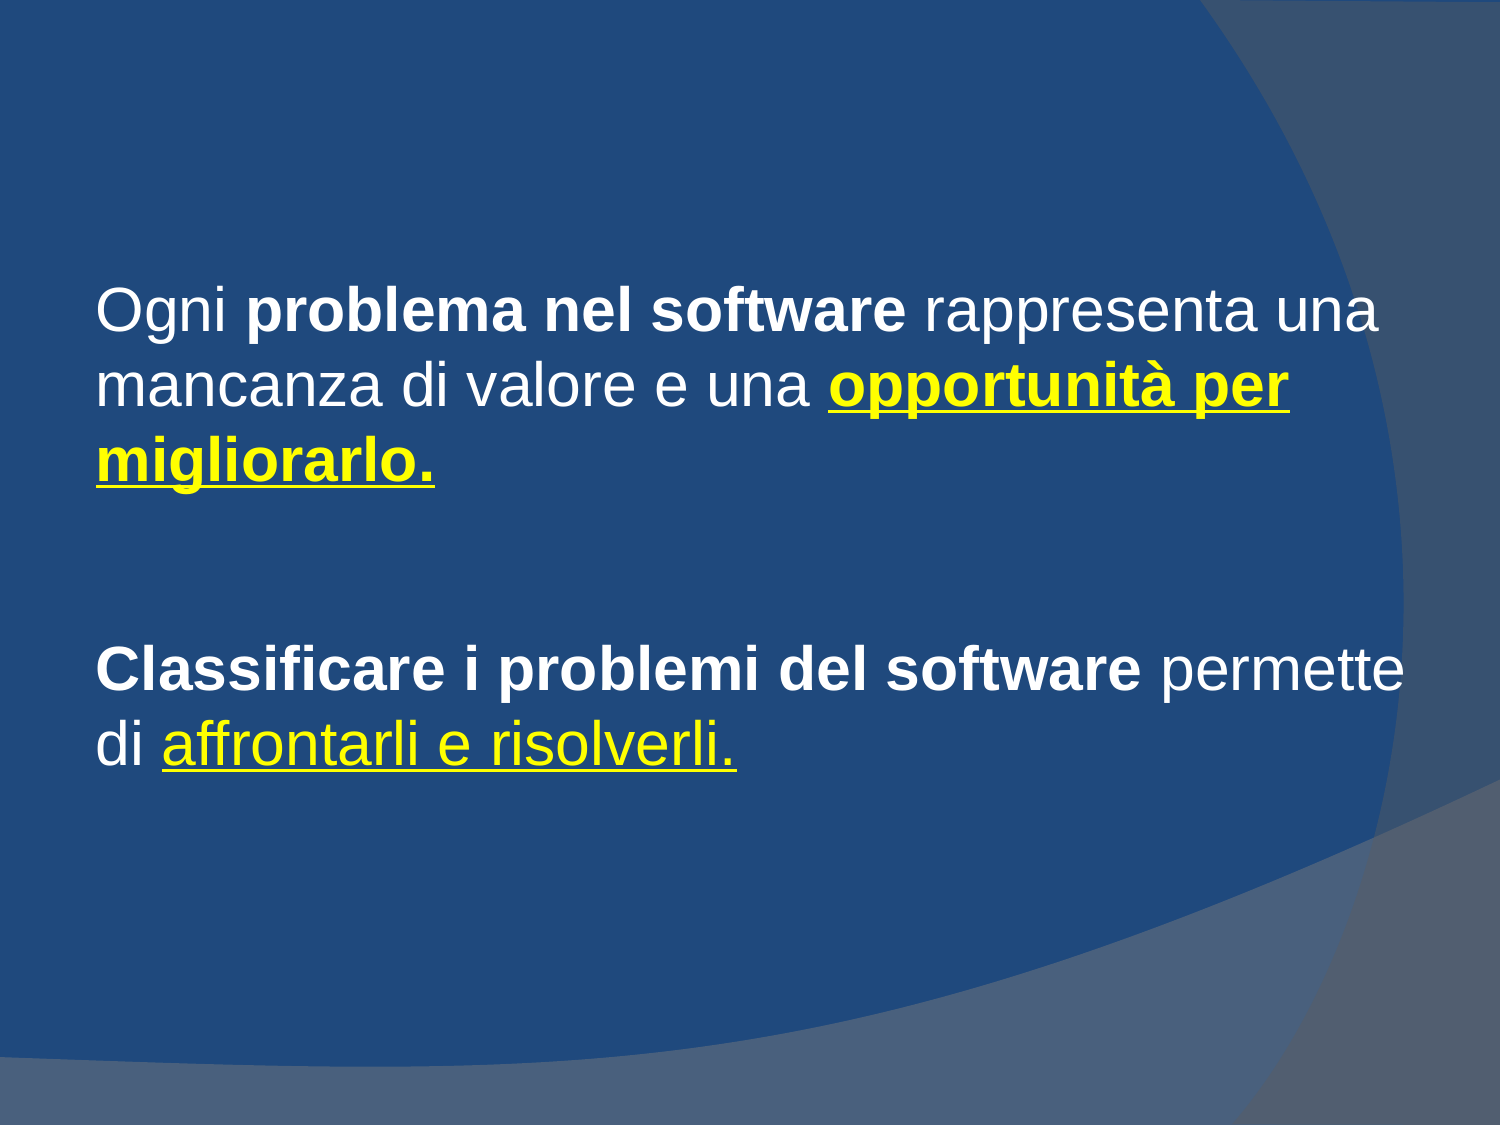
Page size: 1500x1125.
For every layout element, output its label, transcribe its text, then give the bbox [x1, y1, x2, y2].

list Ogni problema nel software rappresenta una mancanza di valore e una opportunità per migliorarlo. Classificare i problemi del software permette di affrontarli e risolverli. [75, 52, 1424, 1086]
